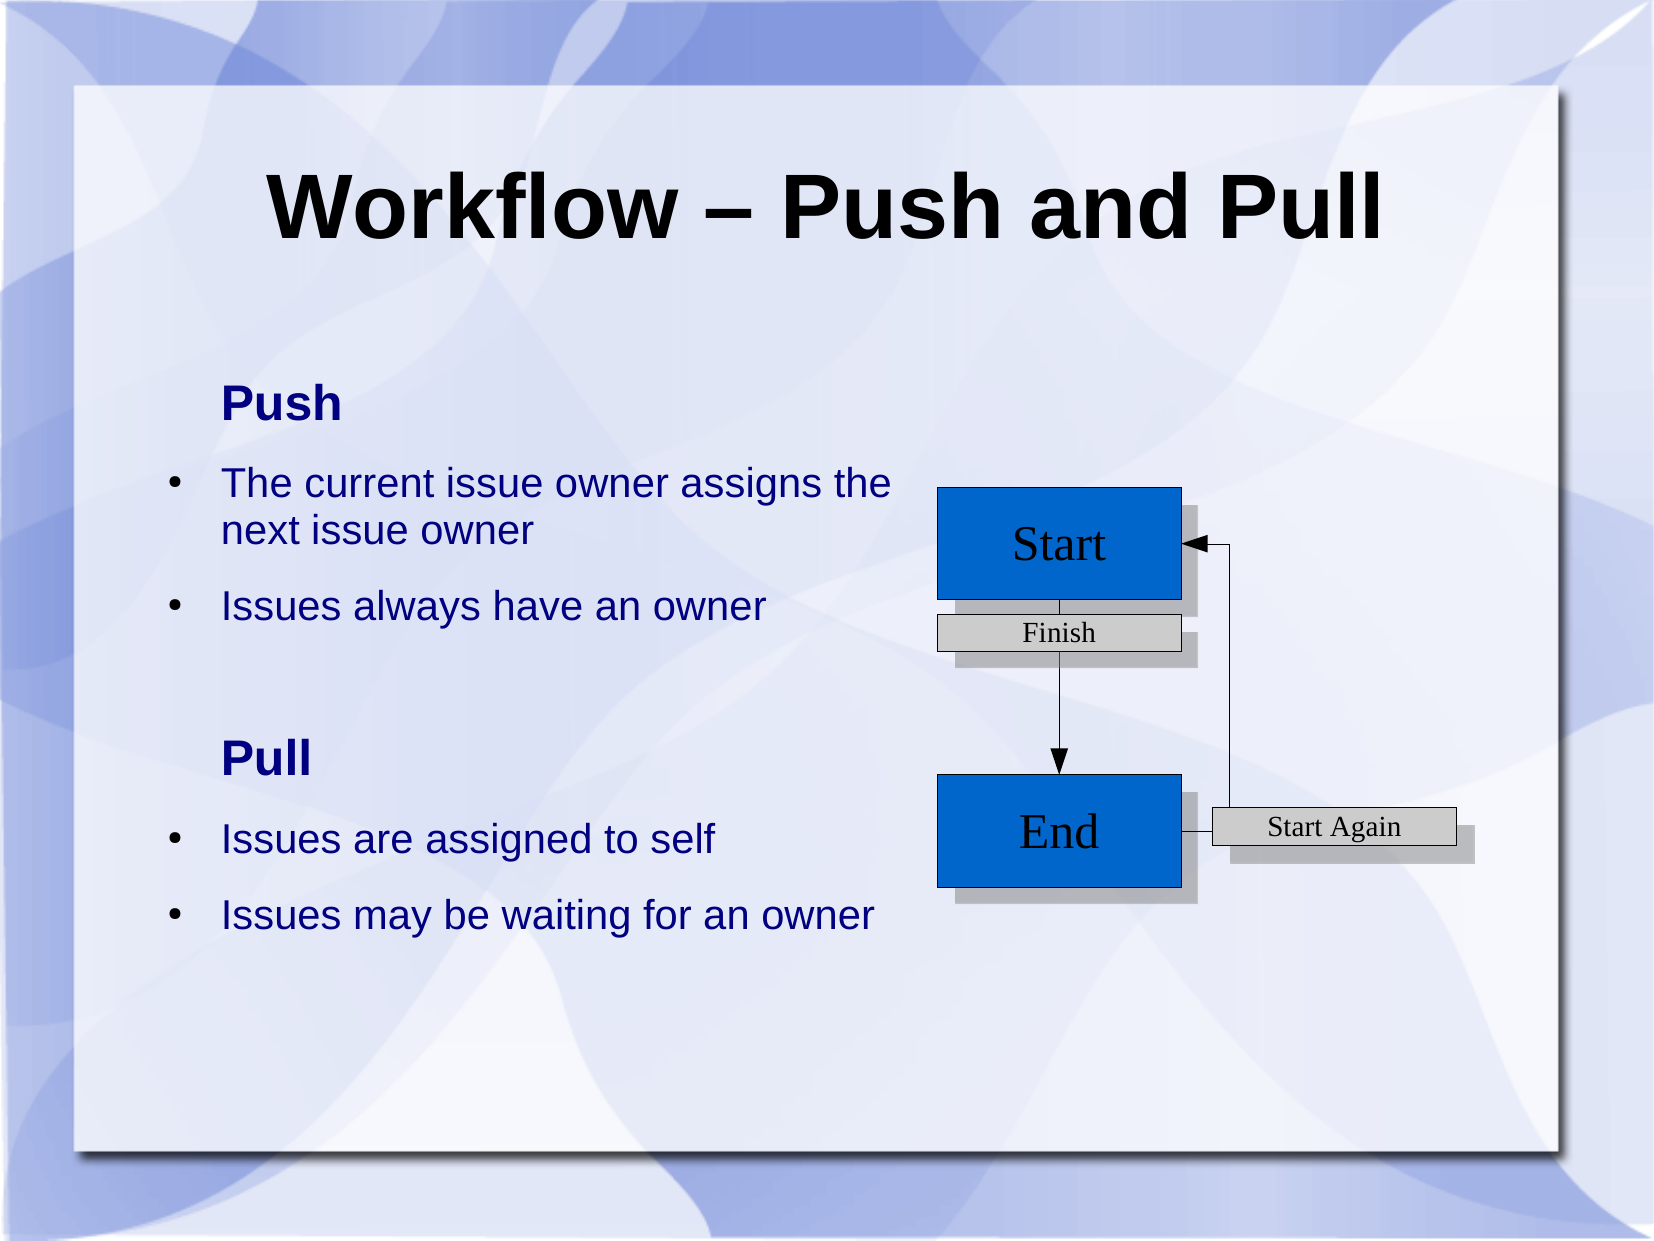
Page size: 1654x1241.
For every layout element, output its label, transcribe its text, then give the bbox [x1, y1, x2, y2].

text_box End [937, 774, 1182, 888]
list Push The current issue owner assigns the next issue owner Issues always have an owner Pull Issues are assigned to self Issues may be waiting for an owner [150, 374, 903, 1000]
text_box Start [937, 487, 1182, 600]
title Workflow – Push and Pull [147, 117, 1506, 296]
text_box Start Again [1212, 807, 1457, 846]
picture [0, 0, 1654, 1241]
text_box Finish [937, 614, 1182, 652]
